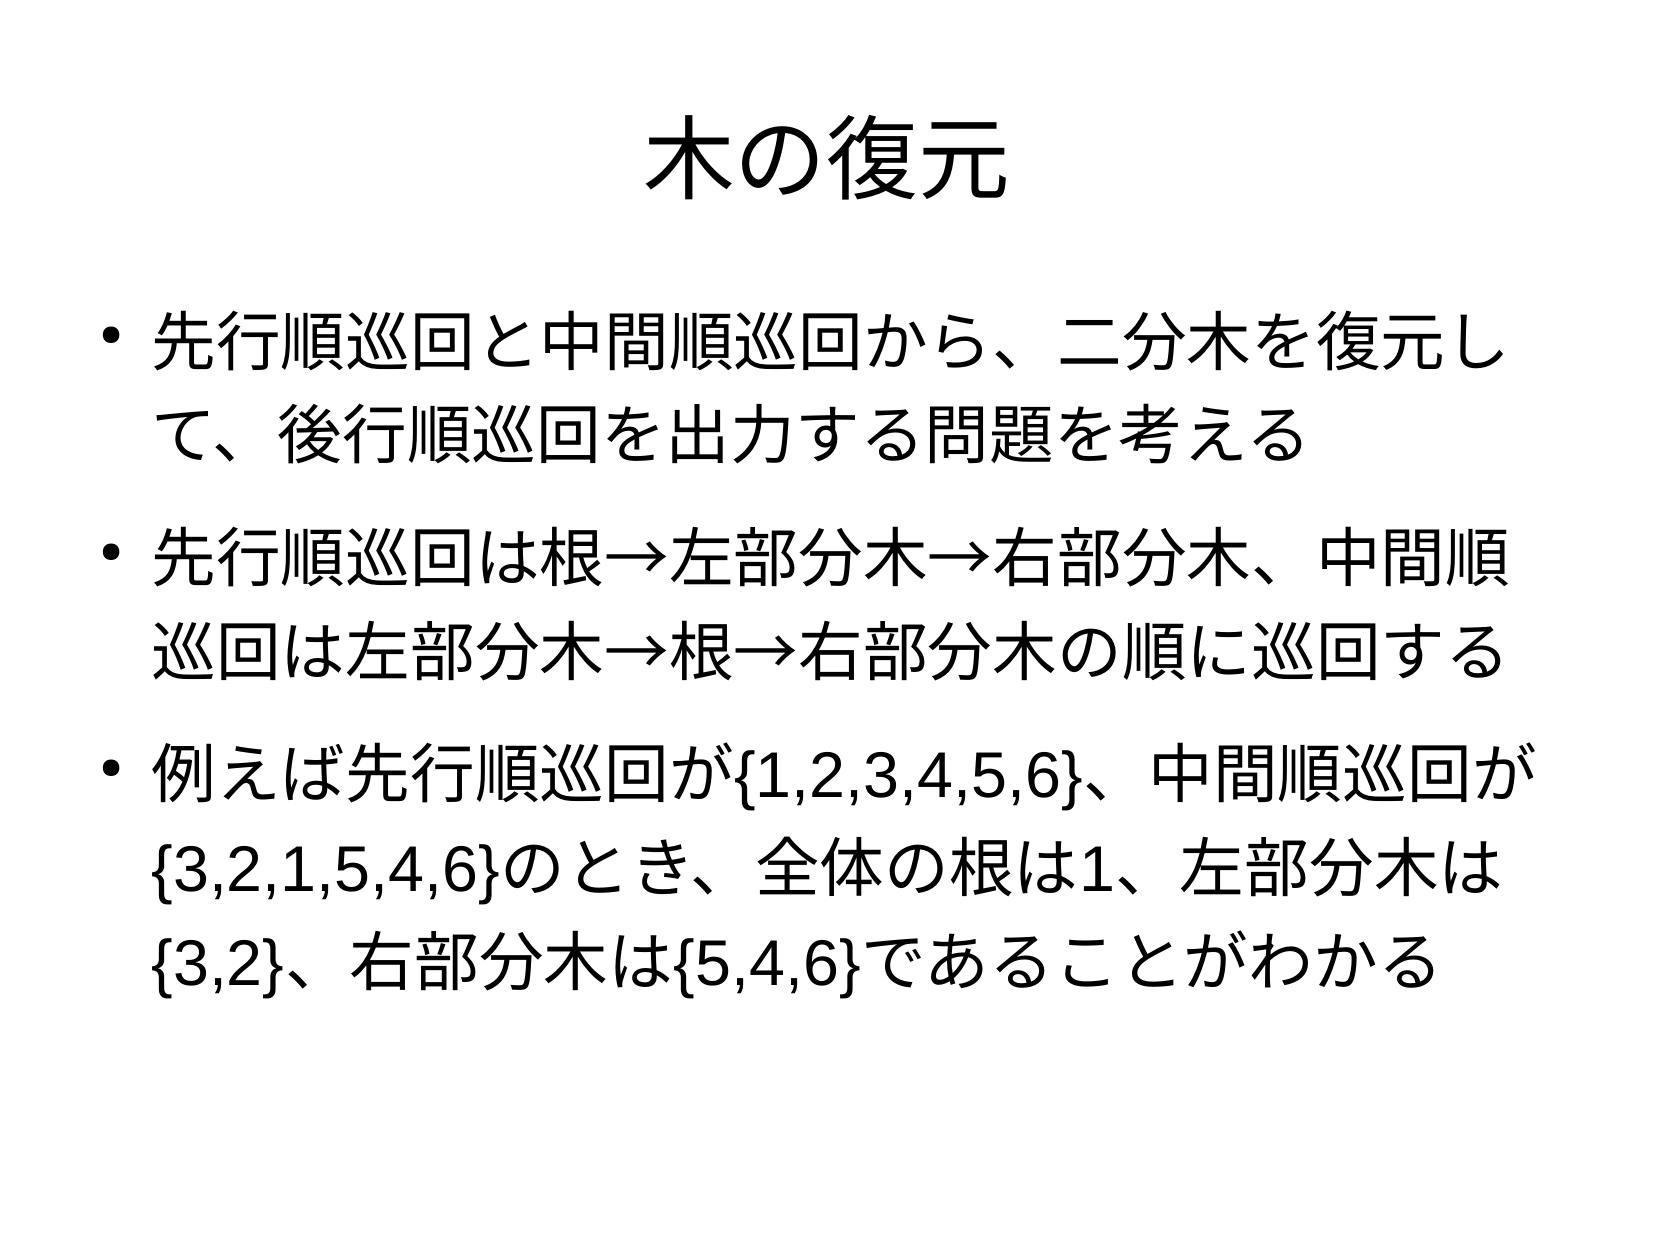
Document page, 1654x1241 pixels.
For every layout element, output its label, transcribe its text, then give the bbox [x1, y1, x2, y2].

title 木の復元 [82, 49, 1571, 257]
list 先行順巡回と中間順巡回から、二分木を復元して、後行順巡回を出力する問題を考える 先行順巡回は根→左部分木→右部分木、中間順巡回は左部分木→根→右部分木の順に巡回する 例えば先行順巡回が{1,2,3,4,5,6}、中間順巡回が{3,2,1,5,4,6}のとき、全体の根は1、左部分木は{3,2}、右部分木は{5,4,6}であることがわかる [82, 290, 1571, 1010]
